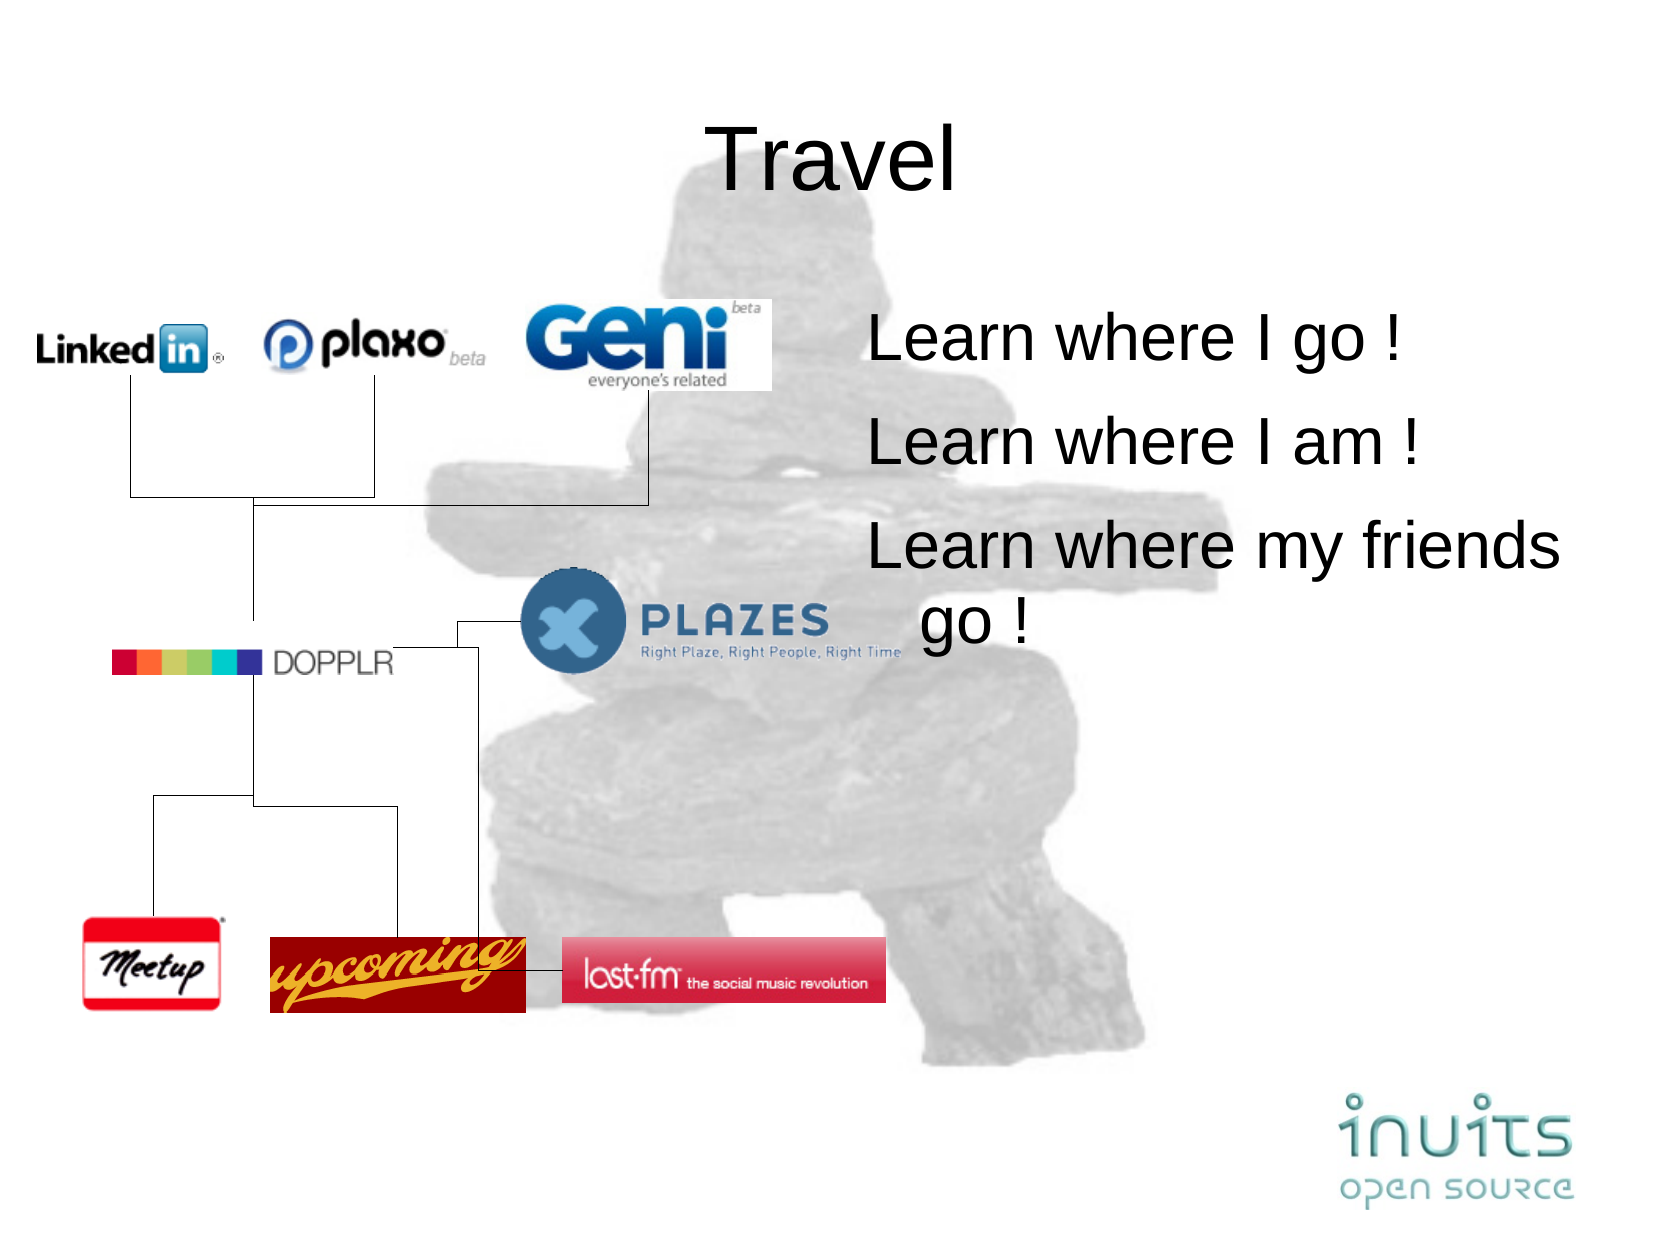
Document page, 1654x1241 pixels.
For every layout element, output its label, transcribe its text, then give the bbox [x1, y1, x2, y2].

title Travel [86, 55, 1576, 263]
picture [37, 324, 224, 376]
picture [112, 263, 1298, 1120]
picture [1337, 1119, 1576, 1210]
list Learn where I go ! Learn where I am ! Learn where my friends go ! [848, 300, 1576, 1119]
picture [81, 915, 226, 1013]
